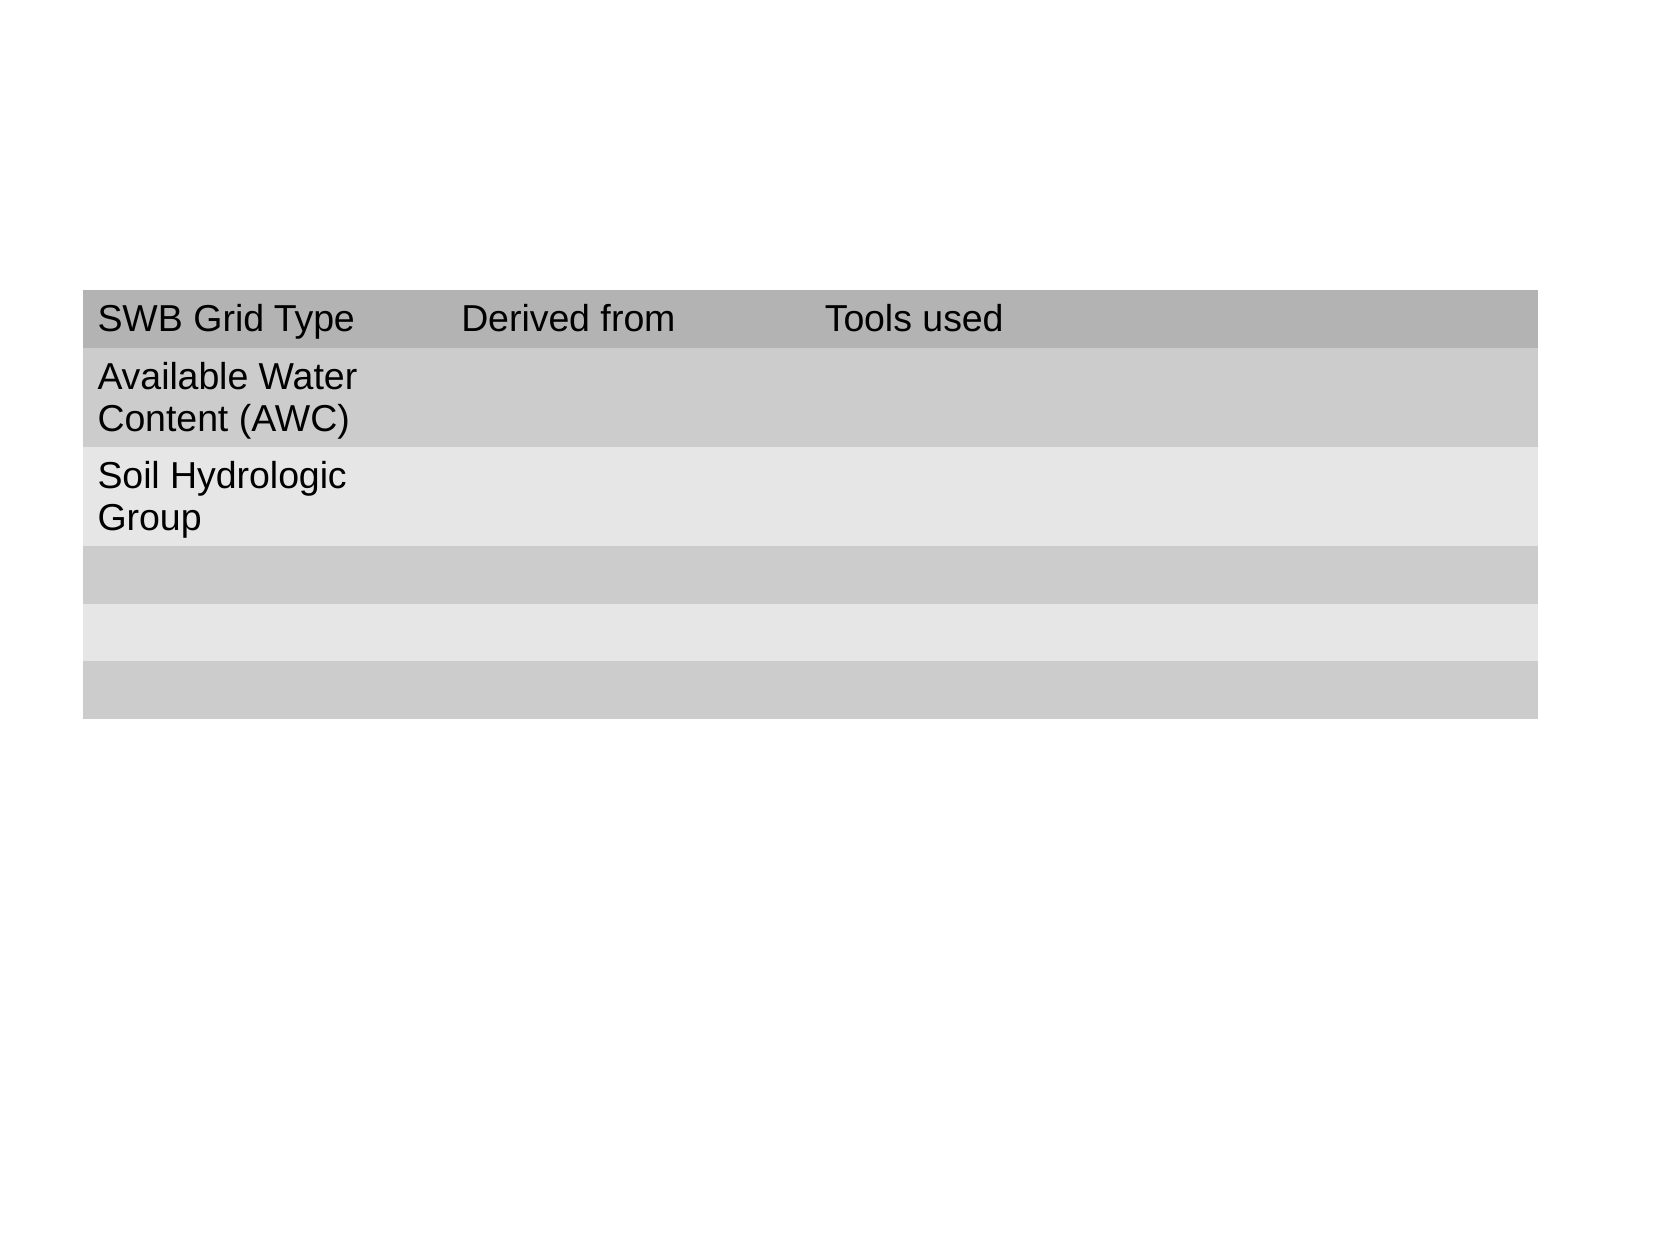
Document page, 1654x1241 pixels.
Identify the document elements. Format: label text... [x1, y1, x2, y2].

table_cell [446, 348, 810, 447]
table_cell [1174, 661, 1538, 719]
table_cell [83, 604, 446, 661]
table_header SWB Grid Type [83, 290, 446, 348]
table_cell [446, 546, 810, 604]
table_cell [83, 661, 446, 719]
table_cell Soil Hydrologic Group [83, 447, 446, 546]
table_cell [1174, 447, 1538, 546]
table_cell [446, 604, 810, 661]
table_cell [446, 661, 810, 719]
table_cell [810, 661, 1174, 719]
table_header [1174, 290, 1538, 348]
table_cell Available Water Content (AWC) [83, 348, 446, 447]
table_cell [1174, 348, 1538, 447]
table_cell [83, 546, 446, 604]
table_cell [810, 348, 1174, 447]
table_cell [446, 447, 810, 546]
table_header Tools used [810, 290, 1174, 348]
table_cell [810, 447, 1174, 546]
table_cell [1174, 546, 1538, 604]
table_cell [1174, 604, 1538, 661]
table_cell [810, 604, 1174, 661]
table_cell [810, 546, 1174, 604]
table_header Derived from [446, 290, 810, 348]
